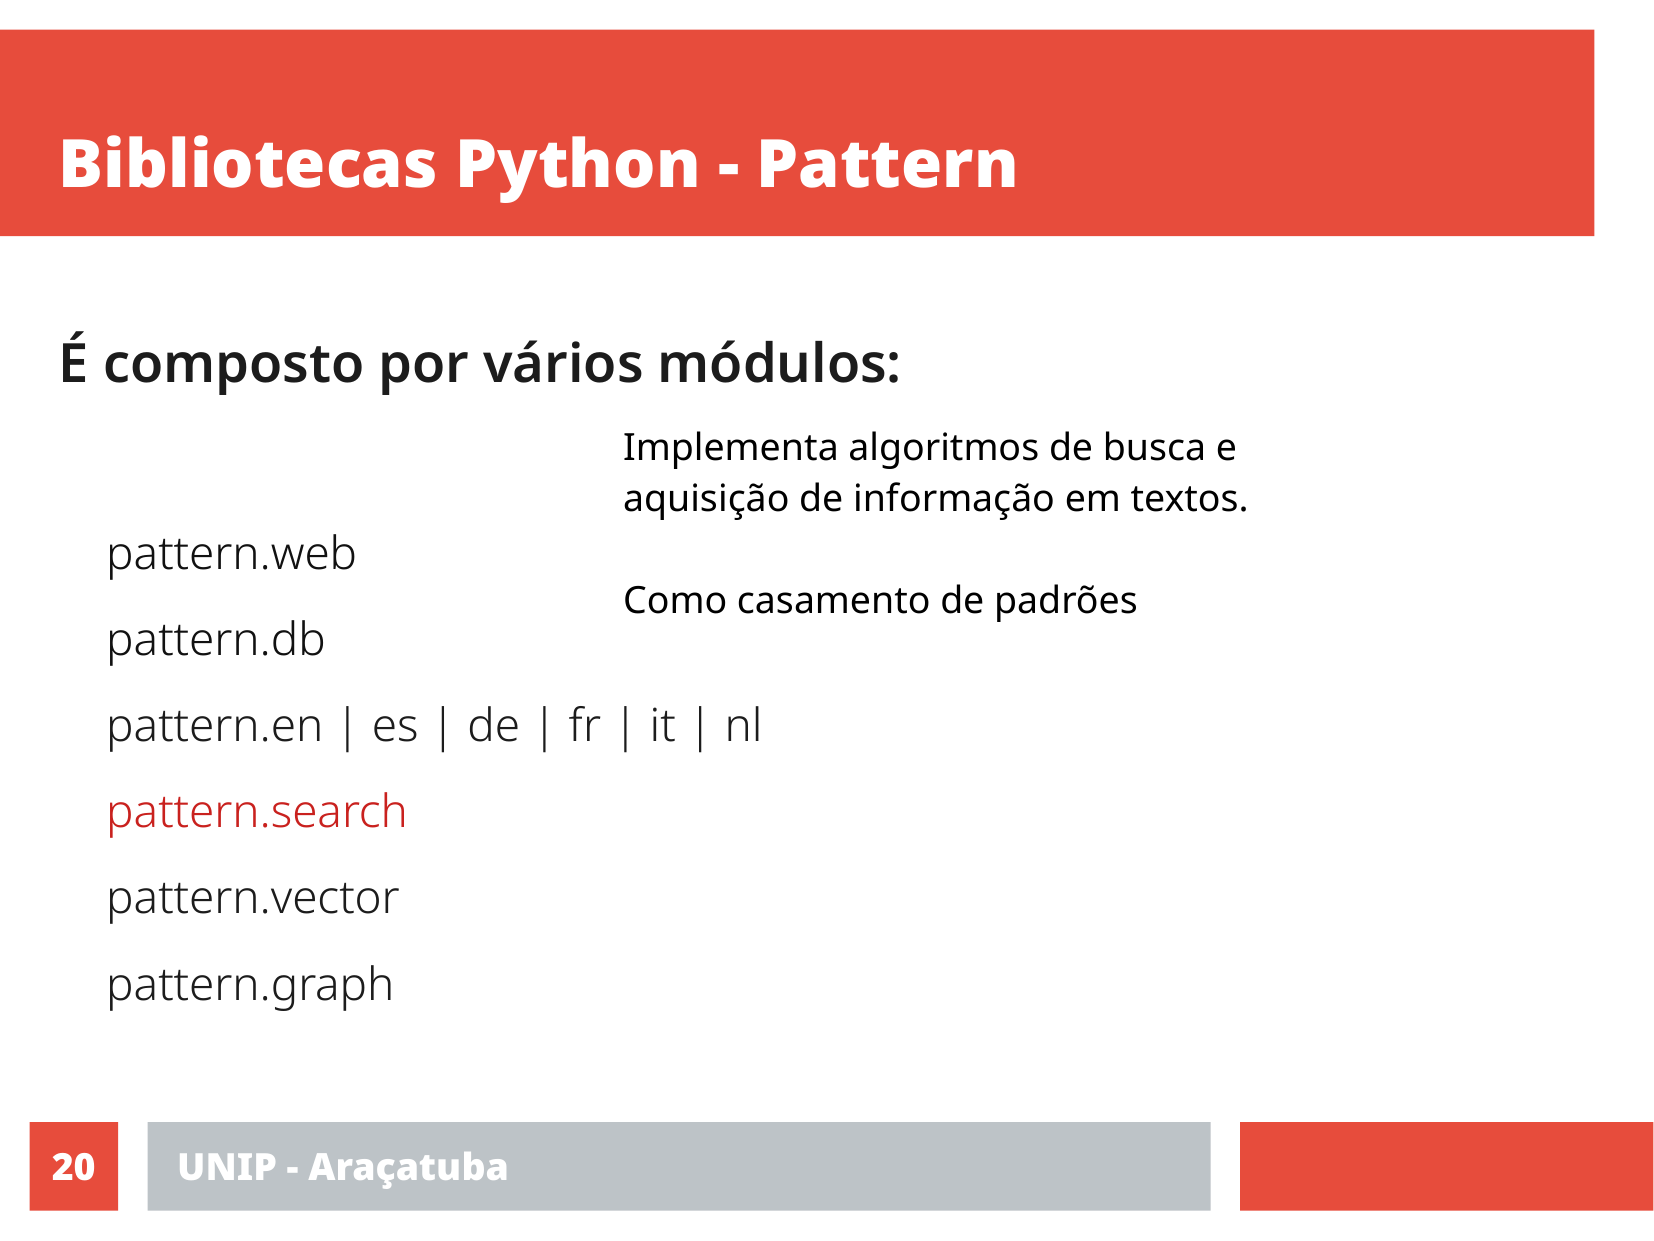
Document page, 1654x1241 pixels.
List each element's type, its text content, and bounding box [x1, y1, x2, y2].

title Bibliotecas Python - Pattern [59, 59, 1595, 207]
text_box Implementa algoritmos de busca e aquisição de informação em textos. Como casamento de padrões [608, 413, 1376, 760]
list É composto por vários módulos: pattern.web pattern.db pattern.en | es | de | fr | it | nl pattern.search pattern.vector pattern.graph [59, 324, 1565, 1093]
